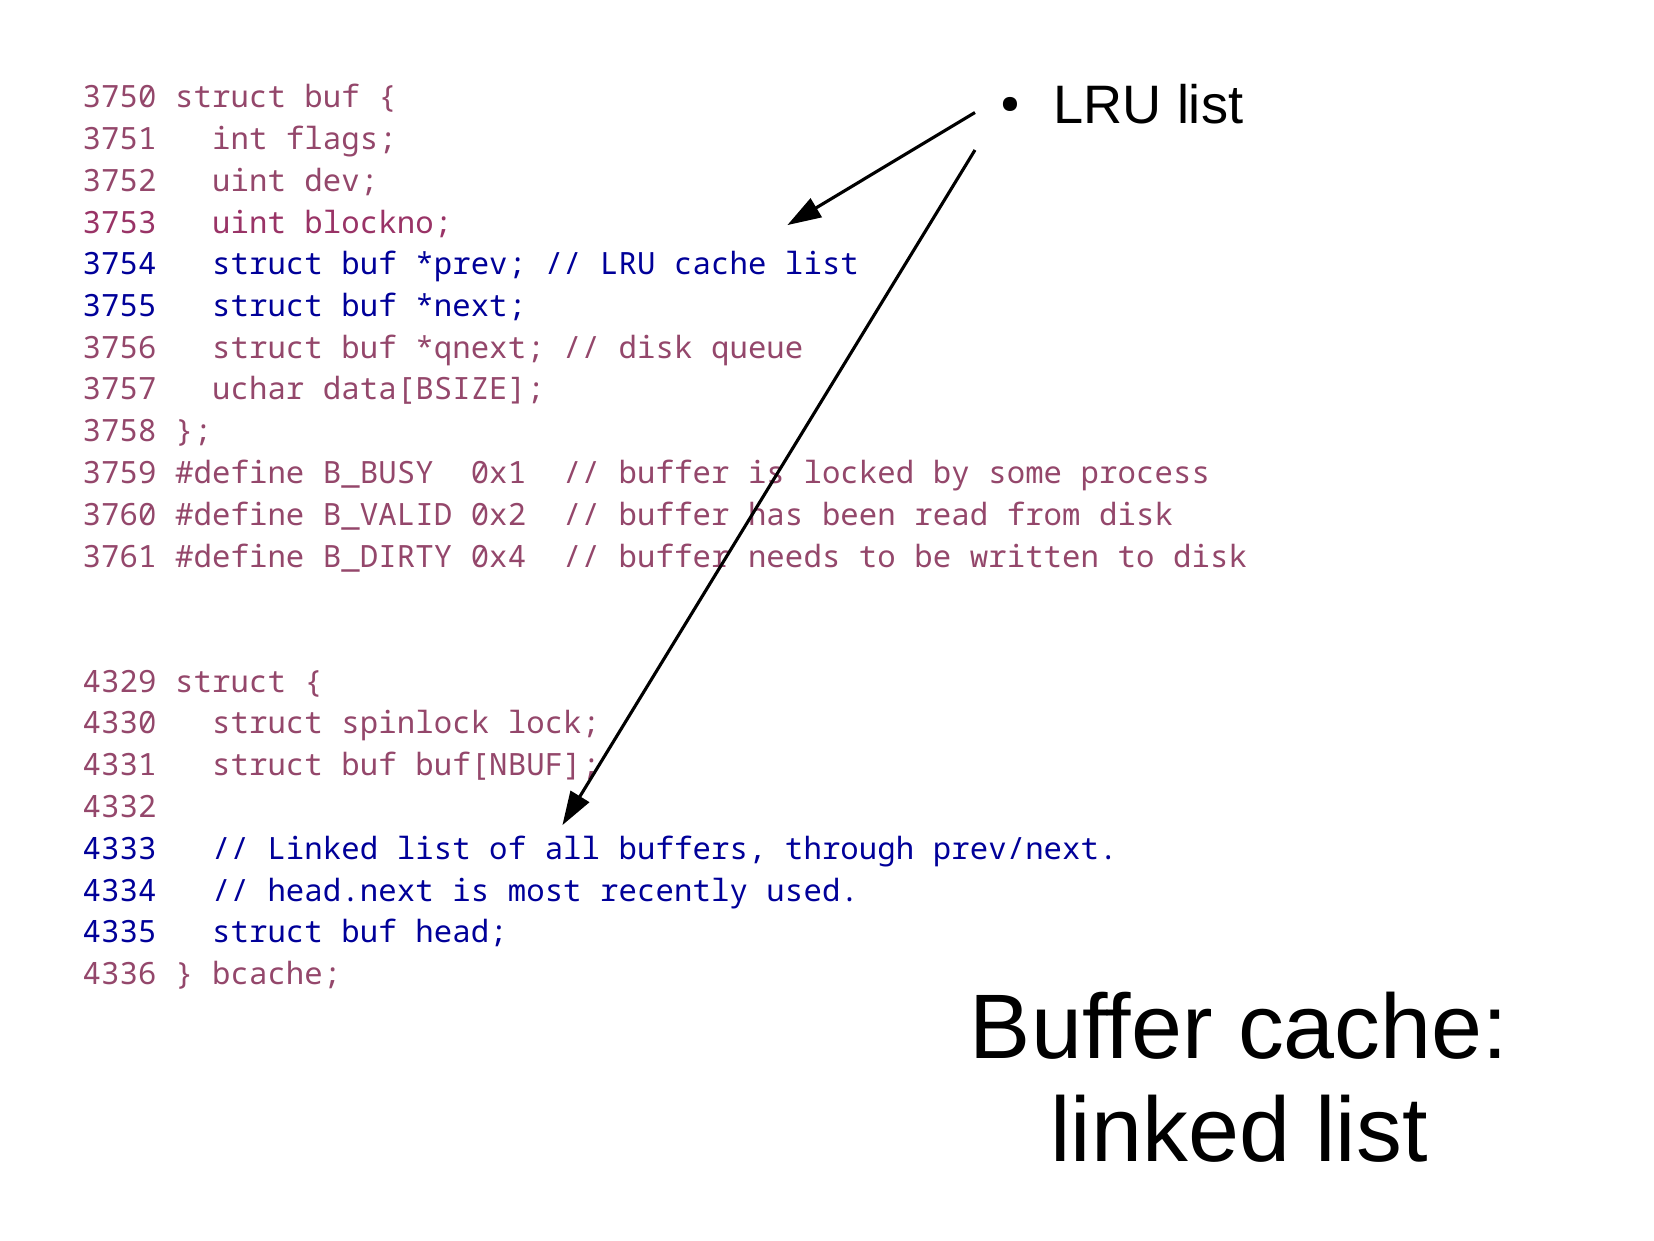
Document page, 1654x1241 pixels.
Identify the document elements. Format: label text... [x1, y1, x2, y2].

title Buffer cache: linked list [904, 975, 1576, 1183]
list LRU list [982, 75, 1613, 413]
list 3750 struct buf { 3751 int flags; 3752 uint dev; 3753 uint blockno; 3754 struct buf *prev; // LRU cache list 3755 struct buf *next; 3756 struct buf *qnext; // disk queue 3757 uchar data[BSIZE]; 3758 }; 3759 #define B_BUSY 0x1 // buffer is locked by some process 3760 #define B_VALID 0x2 // buffer has been read from disk 3761 #define B_DIRTY 0x4 // buffer needs to be written to disk 4329 struct { 4330 struct spinlock lock; 4331 struct buf buf[NBUF]; 4332 4333 // Linked list of all buffers, through prev/next. 4334 // head.next is most recently used. 4335 struct buf head; 4336 } bcache; [82, 75, 1571, 1010]
